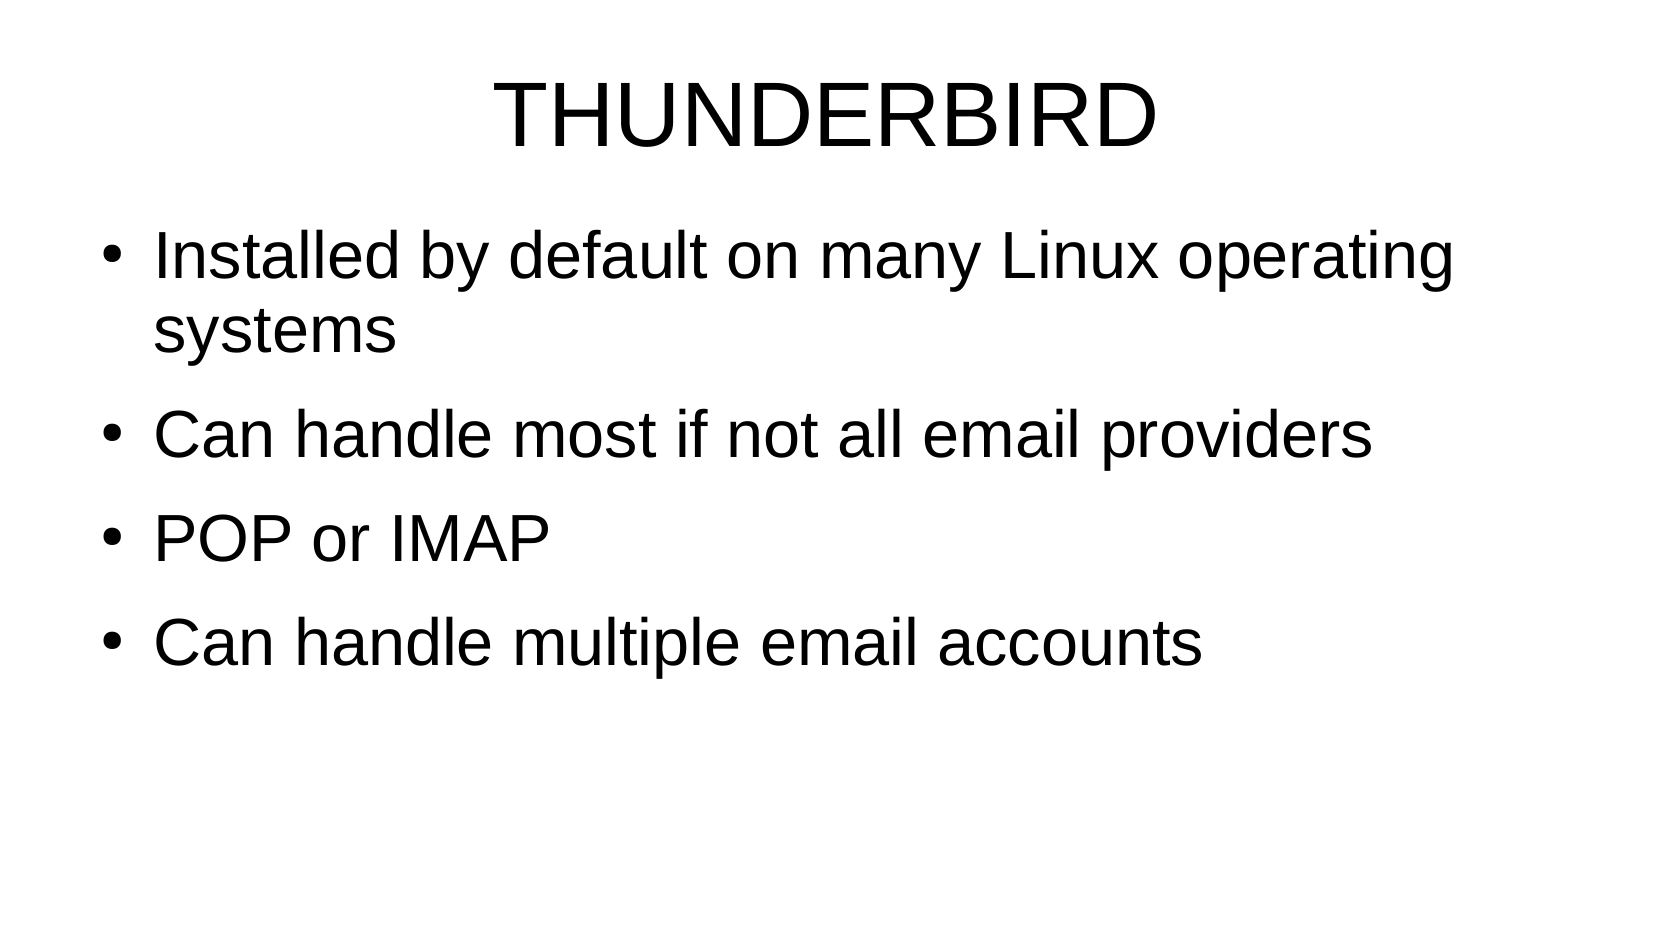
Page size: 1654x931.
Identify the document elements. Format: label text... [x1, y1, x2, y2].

title THUNDERBIRD [82, 37, 1571, 193]
list Installed by default on many Linux operating systems Can handle most if not all email providers POP or IMAP Can handle multiple email accounts [82, 217, 1571, 758]
